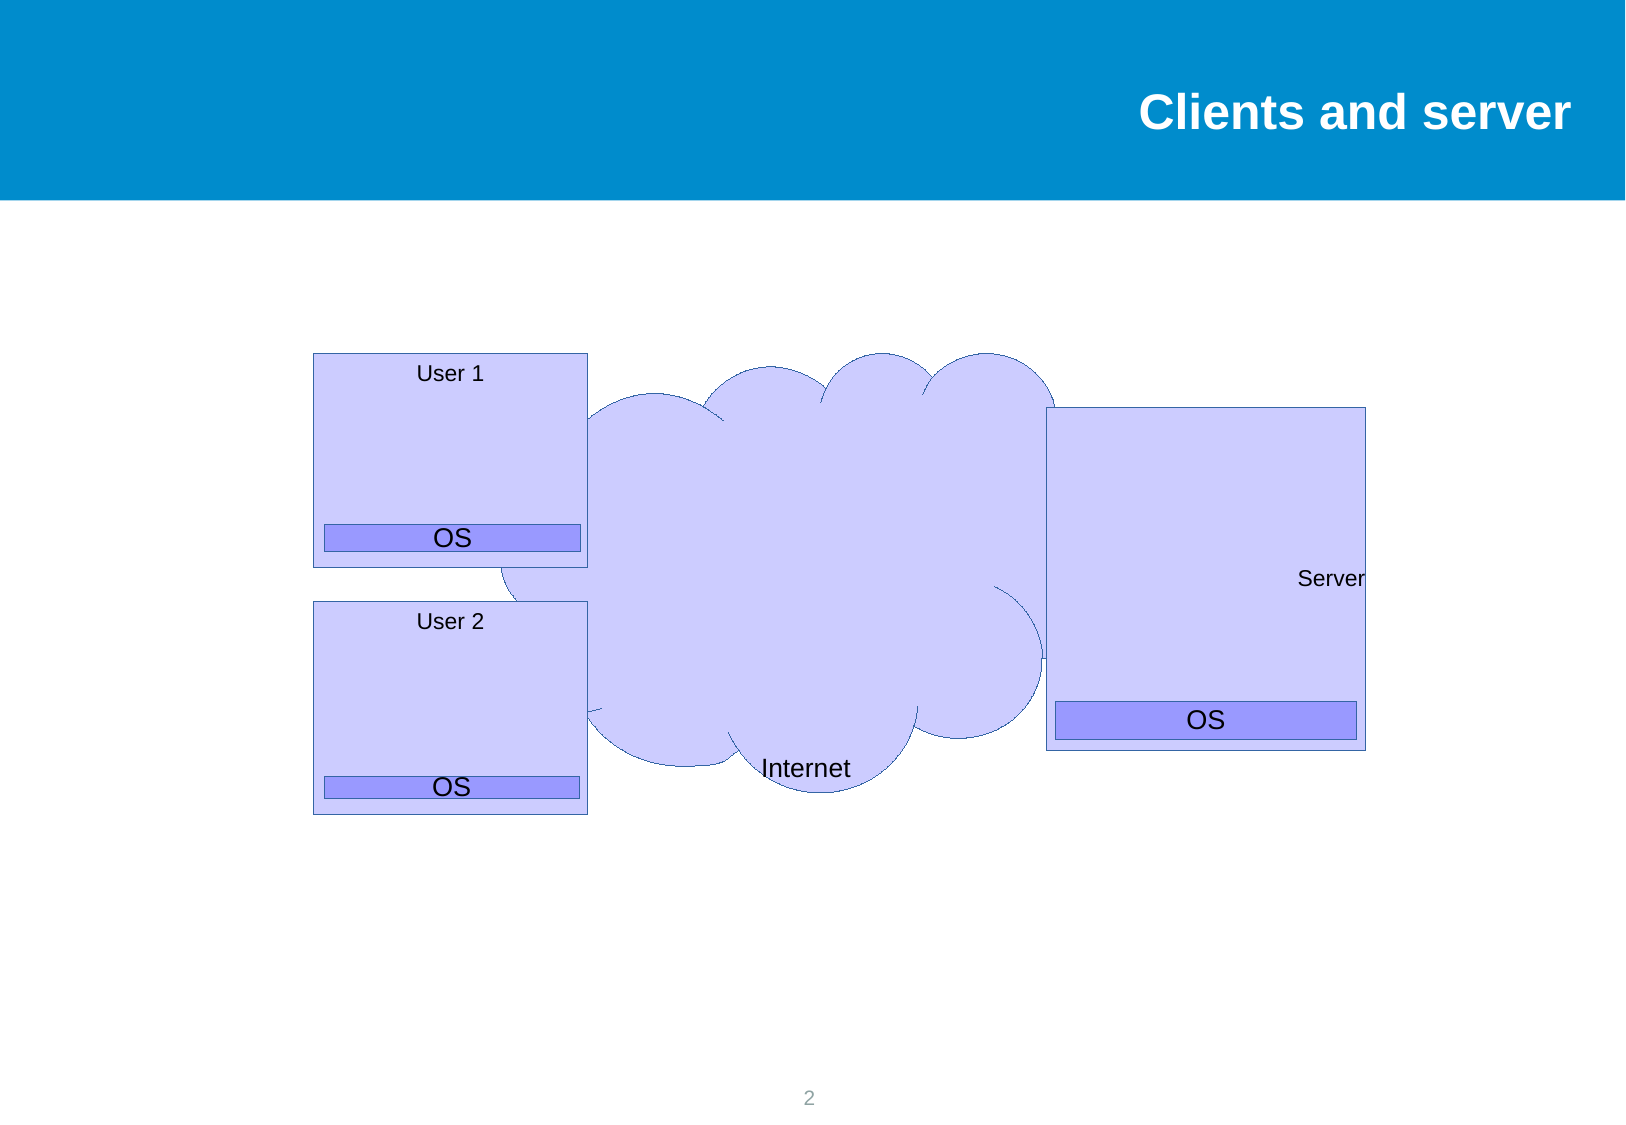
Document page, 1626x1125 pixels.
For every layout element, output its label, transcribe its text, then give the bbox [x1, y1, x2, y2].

text_box OS [324, 776, 580, 799]
title Clients and server [121, 37, 1573, 188]
text_box Server [1046, 407, 1366, 751]
text_box OS [324, 524, 581, 552]
text_box Internet [501, 353, 1055, 793]
text_box OS [1055, 701, 1357, 740]
text_box User 2 [313, 601, 588, 815]
text_box User 1 [313, 353, 588, 568]
